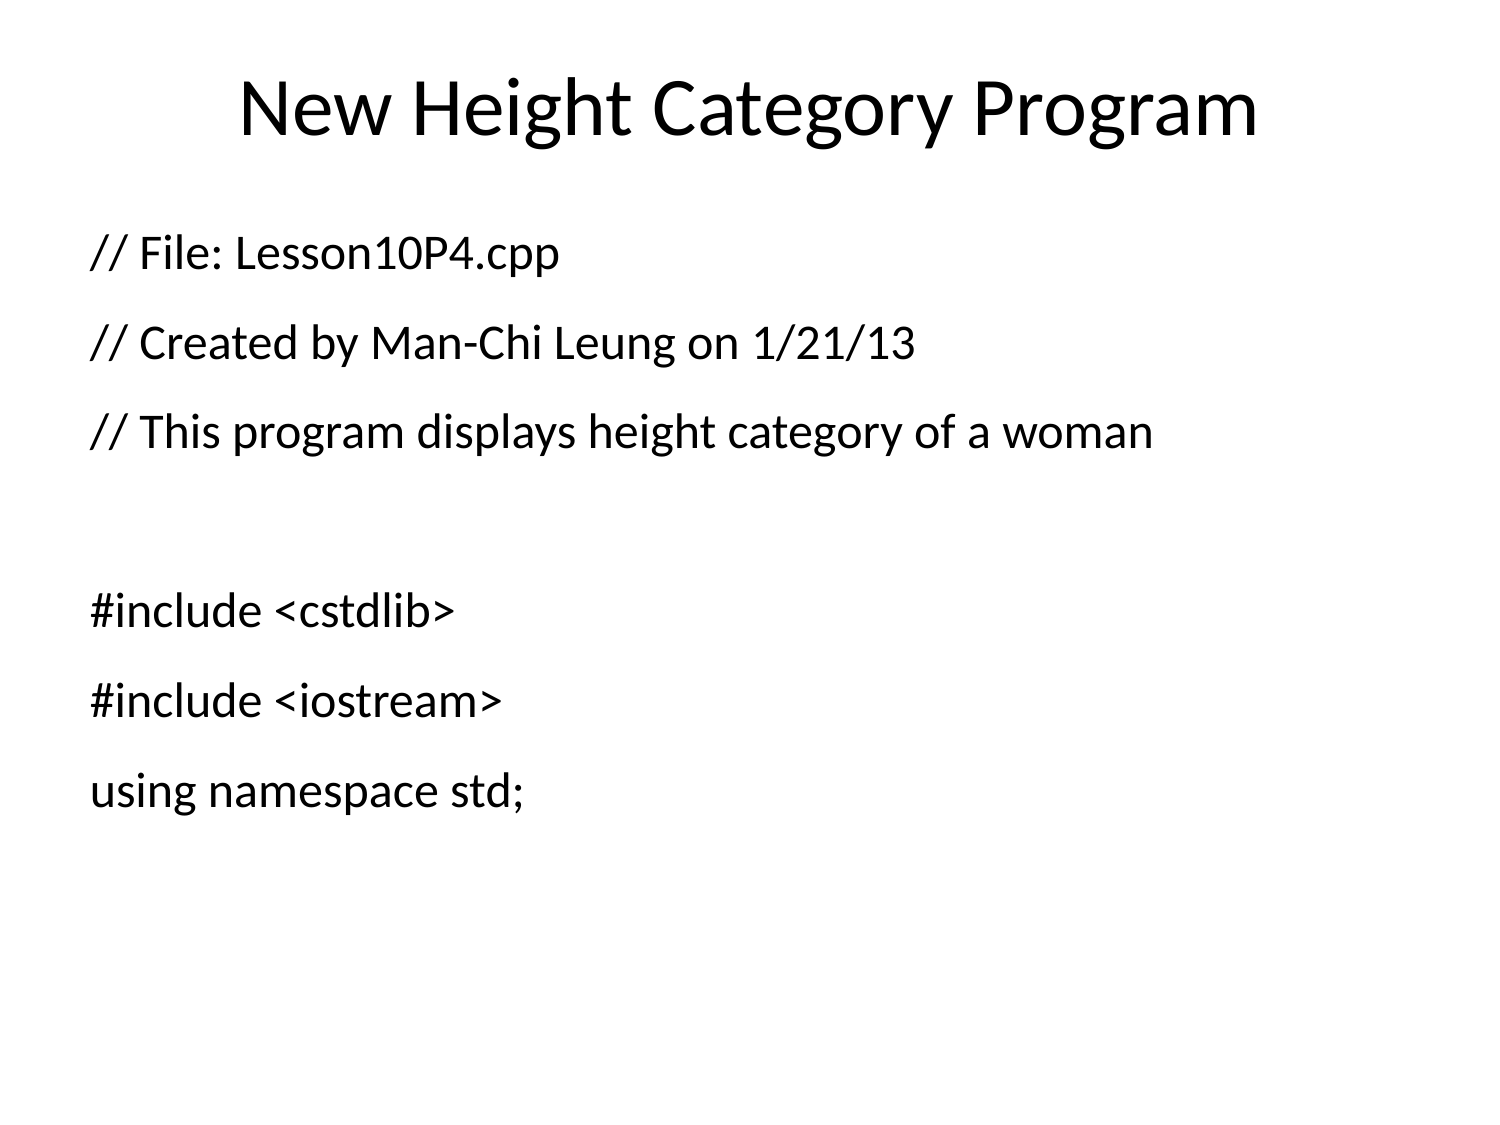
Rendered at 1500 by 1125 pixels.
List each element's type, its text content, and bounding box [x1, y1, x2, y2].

list // File: Lesson10P4.cpp // Created by Man-Chi Leung on 1/21/13 // This program displays height category of a woman #include <cstdlib> #include <iostream> using namespace std; [75, 212, 1450, 955]
title New Height Category Program [75, 45, 1425, 212]
